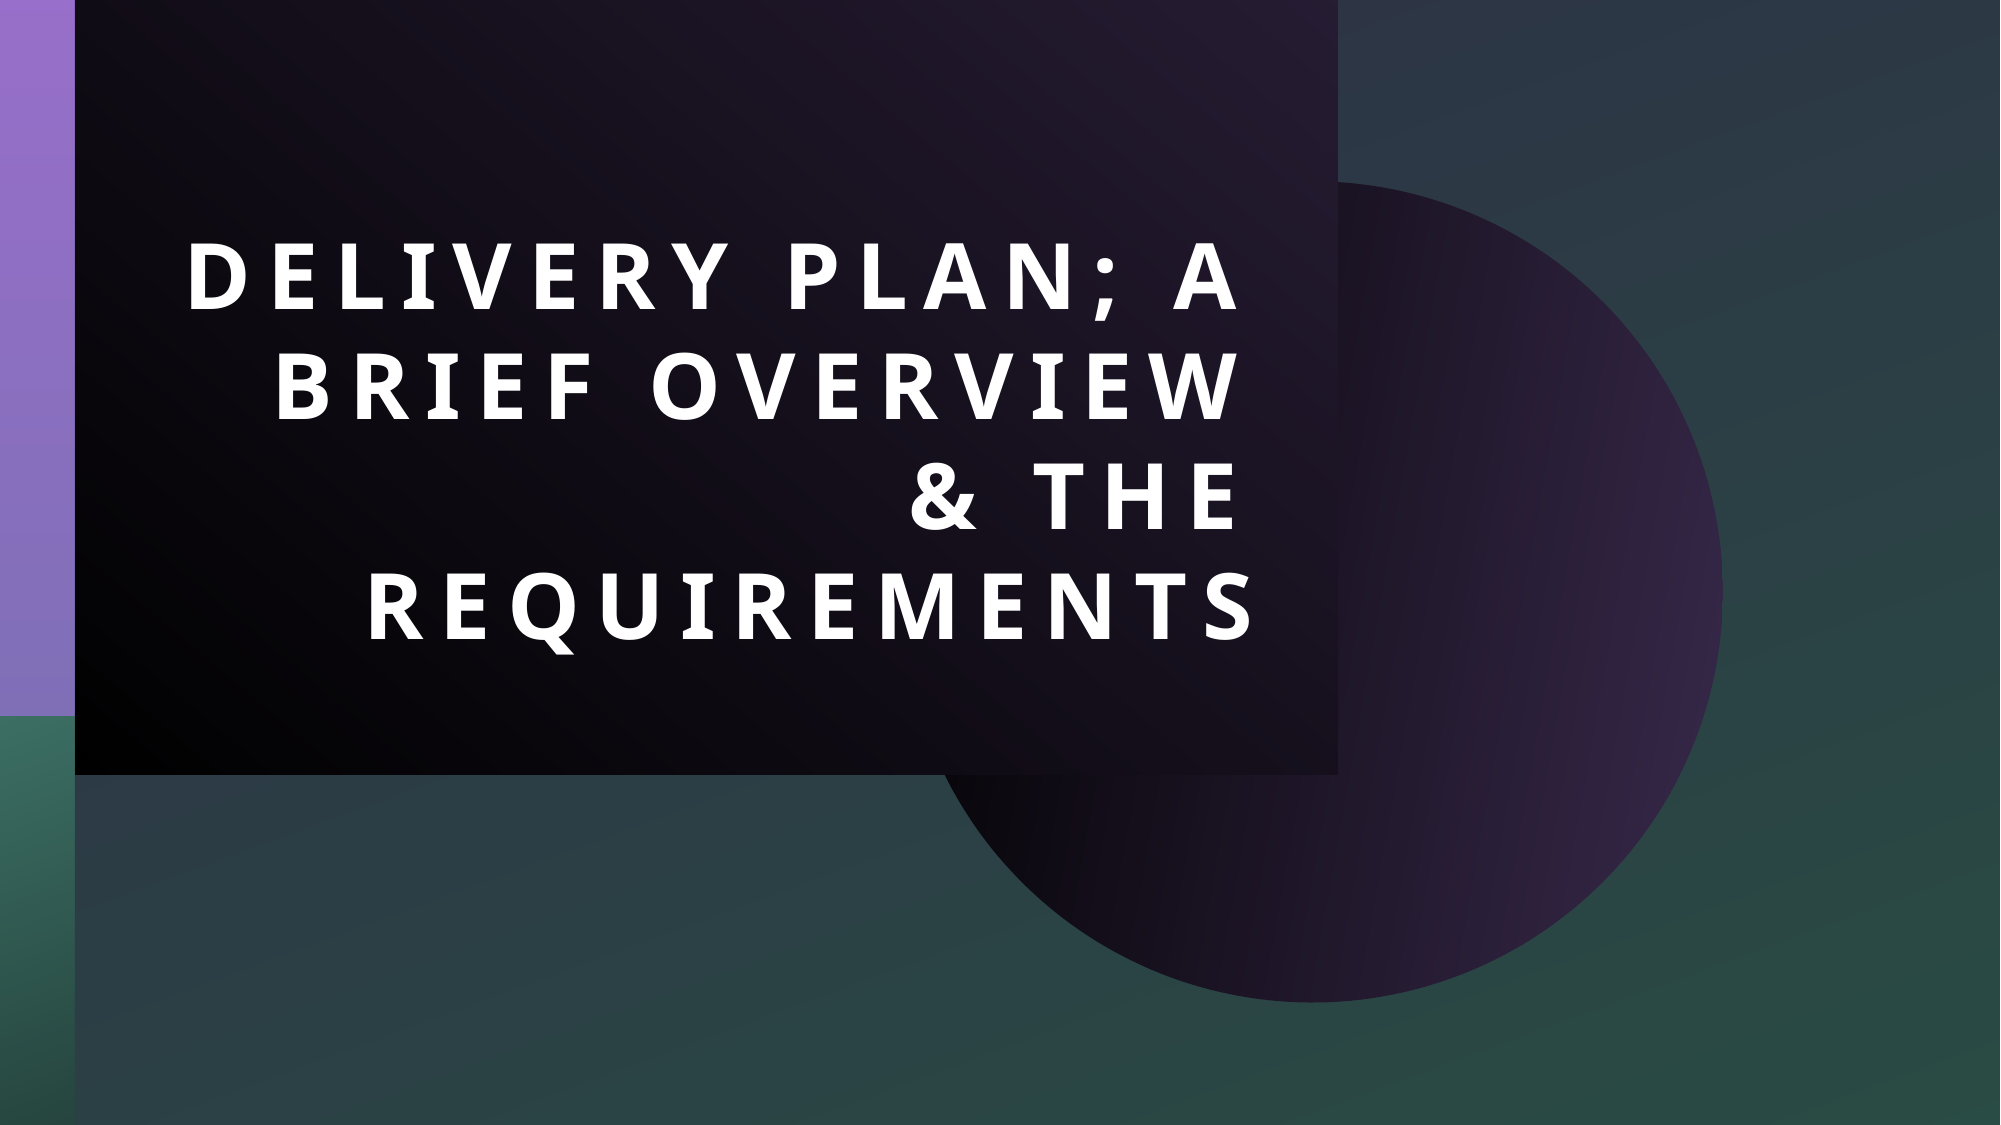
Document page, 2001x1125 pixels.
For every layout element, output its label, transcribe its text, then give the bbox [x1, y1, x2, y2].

text_box [0, 0, 2000, 1125]
title Delivery plan; a brief overview & the requirements [183, 108, 1282, 658]
